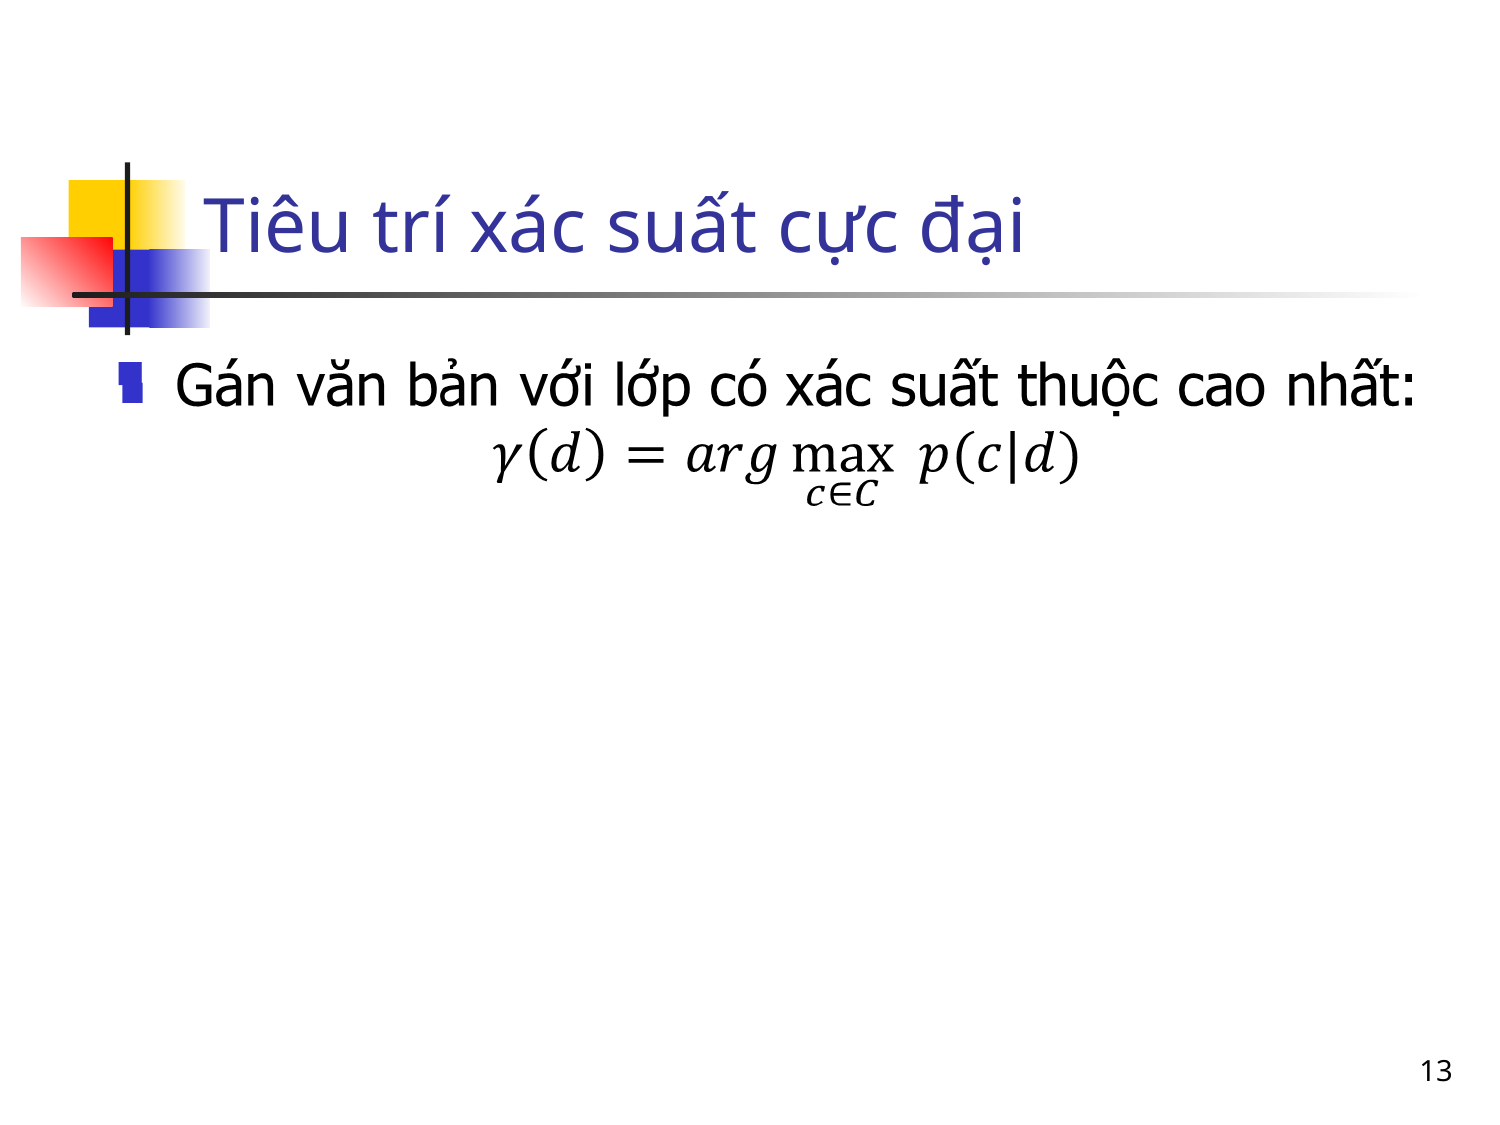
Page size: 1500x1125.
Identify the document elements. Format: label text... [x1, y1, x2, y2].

slide_number <number> [1155, 1024, 1468, 1100]
list [100, 331, 1469, 1025]
title Tiêu trí xác suất cực đại [188, 35, 1468, 275]
